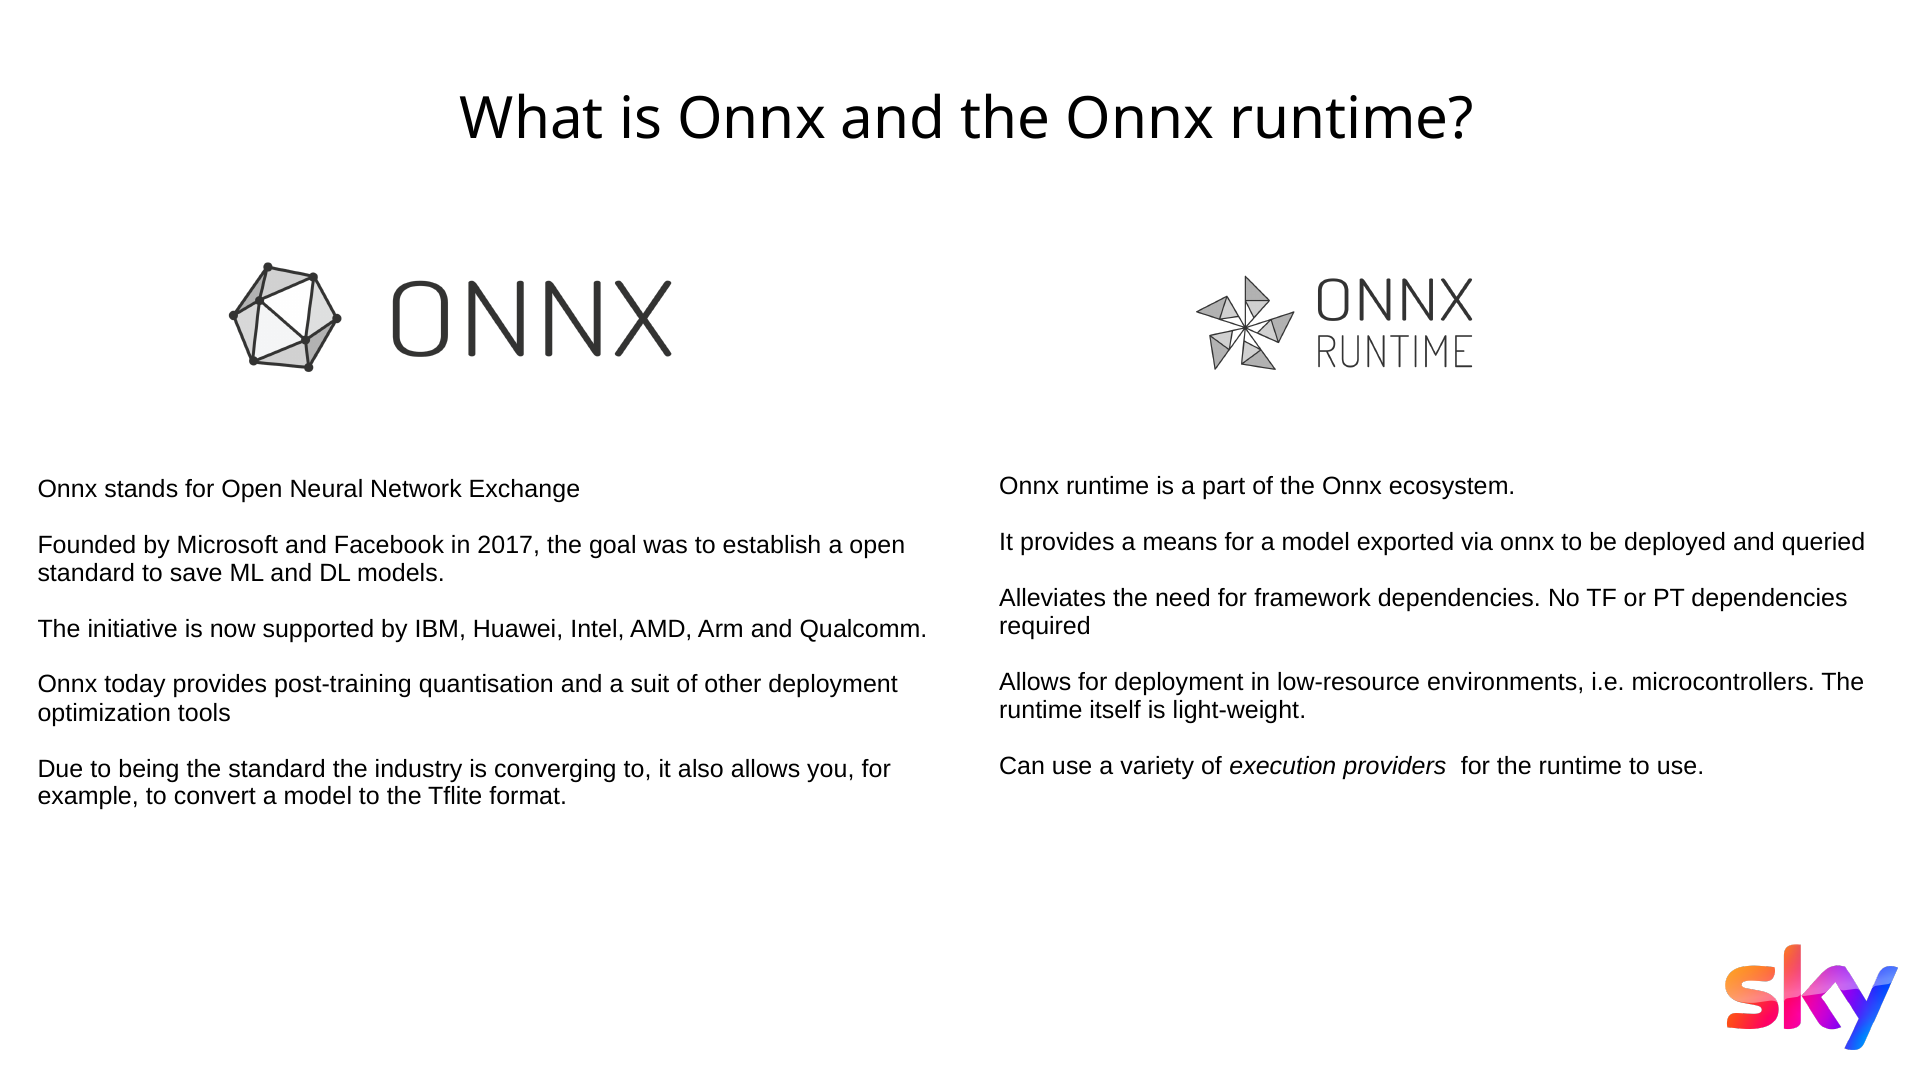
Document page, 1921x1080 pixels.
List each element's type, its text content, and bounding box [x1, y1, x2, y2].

picture [225, 259, 676, 376]
picture [1725, 944, 1898, 1051]
subtitle Onnx stands for Open Neural Network Exchange Founded by Microsoft and Facebook in 2017, the goal was to establish a open standard to save ML and DL models. The initiative is now supported by IBM, Huawei, Intel, AMD, Arm and Qualcomm. Onnx today provides post-training quantisation and a suit of other deployment optimization tools Due to being the standard the industry is converging to, it also allows you, for example, to convert a model to the Tflite format. [37, 450, 976, 863]
picture [1162, 241, 1504, 413]
title What is Onnx and the Onnx runtime? [112, 38, 1837, 151]
text_box Onnx runtime is a part of the Onnx ecosystem. It provides a means for a model exported via onnx to be deployed and queried Alleviates the need for framework dependencies. No TF or PT dependencies required Allows for deployment in low-resource environments, i.e. microcontrollers. The runtime itself is light-weight. Can use a variety of execution providers for the runtime to use. [999, 443, 1876, 864]
